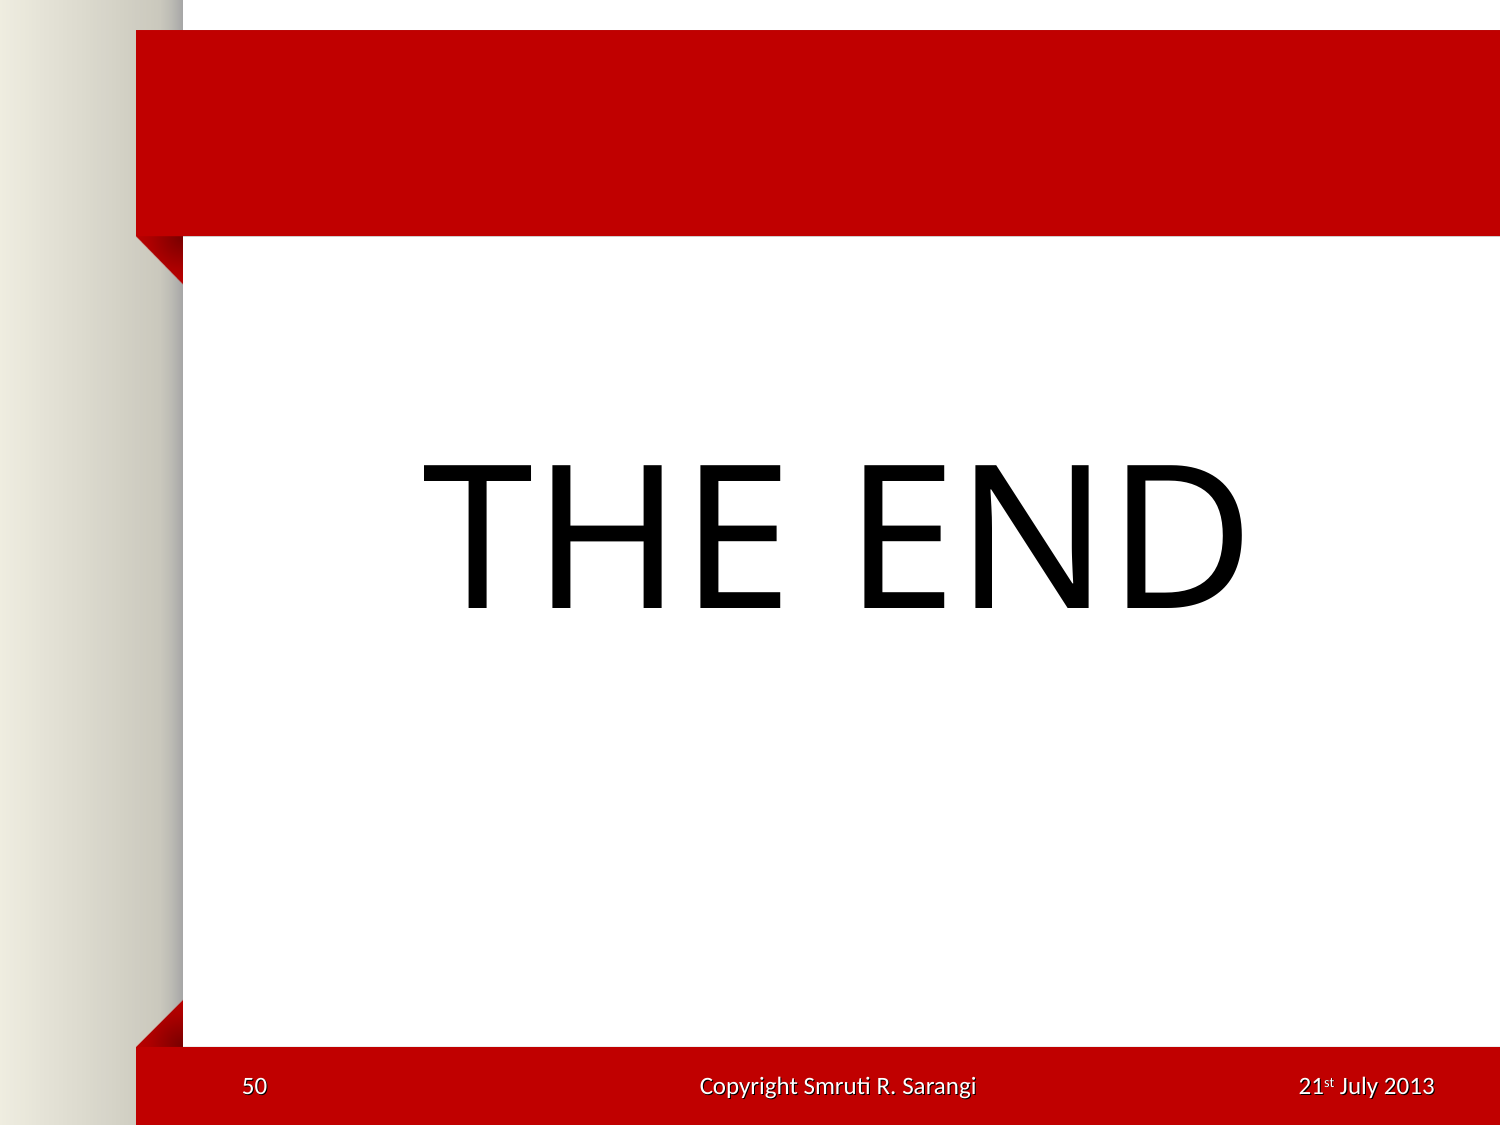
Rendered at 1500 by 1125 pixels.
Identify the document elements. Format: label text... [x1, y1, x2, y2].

subtitle THE END [230, 57, 1447, 1005]
picture [0, 0, 1500, 1125]
